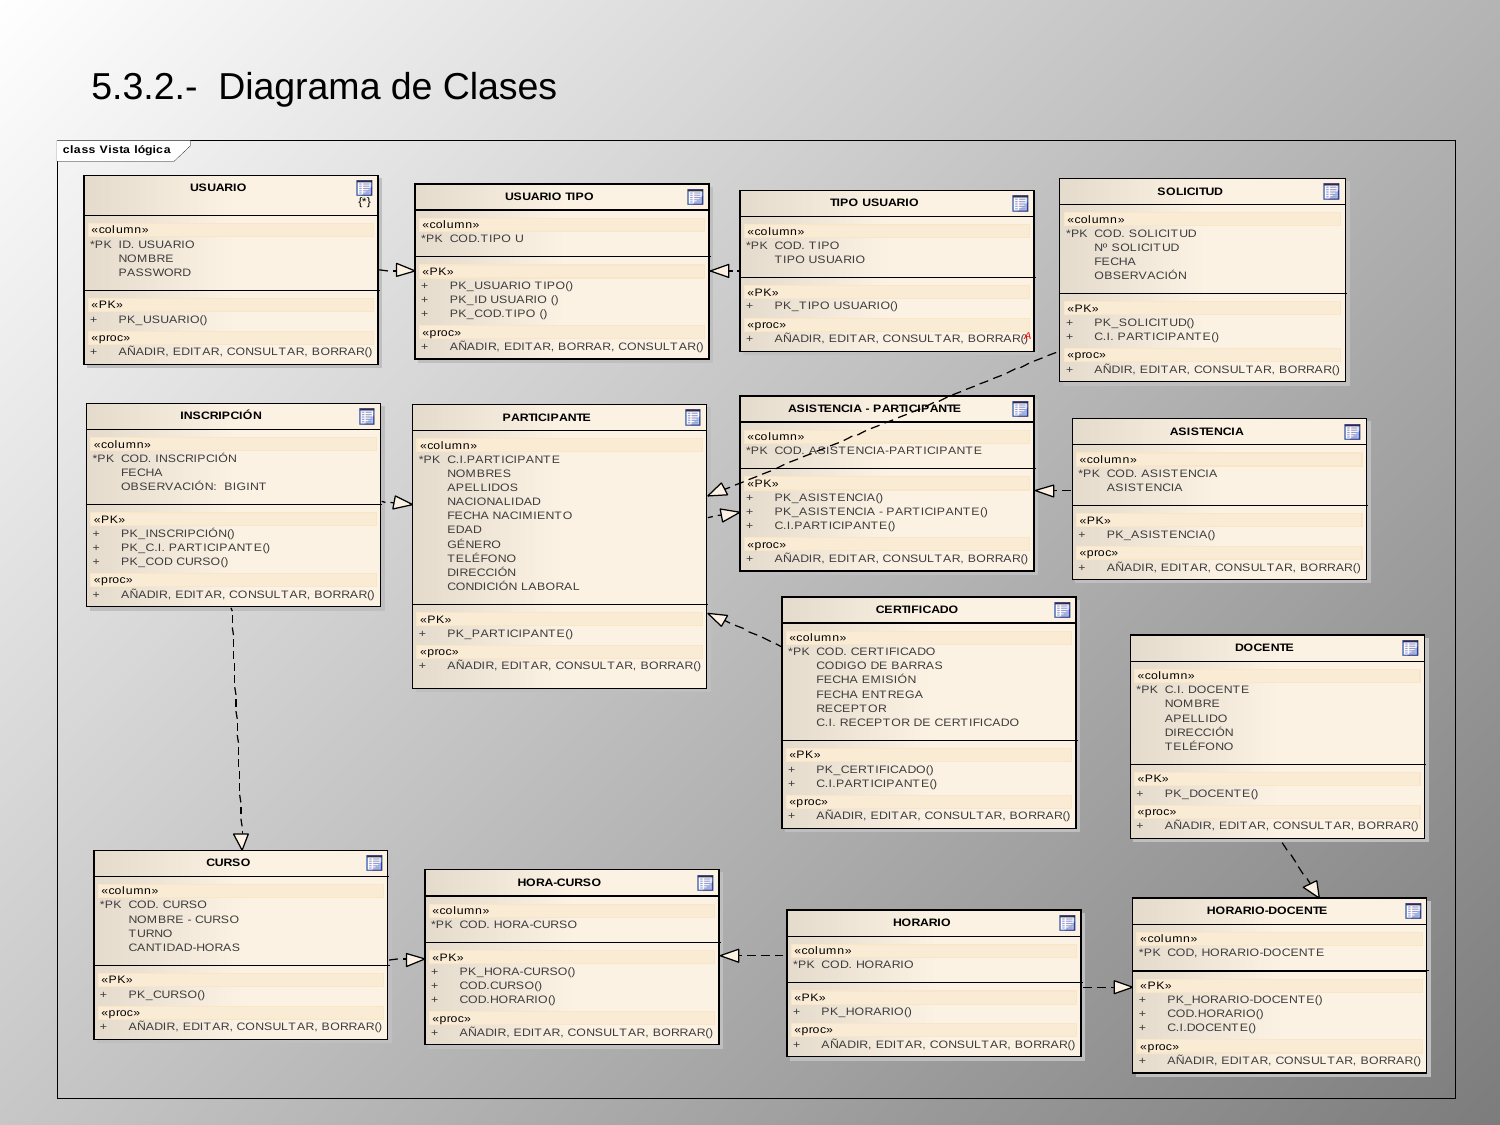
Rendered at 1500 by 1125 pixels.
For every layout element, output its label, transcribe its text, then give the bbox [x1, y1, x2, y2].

picture [53, 137, 1459, 1102]
text_box 5.3.2.- Diagrama de Clases [76, 54, 594, 116]
